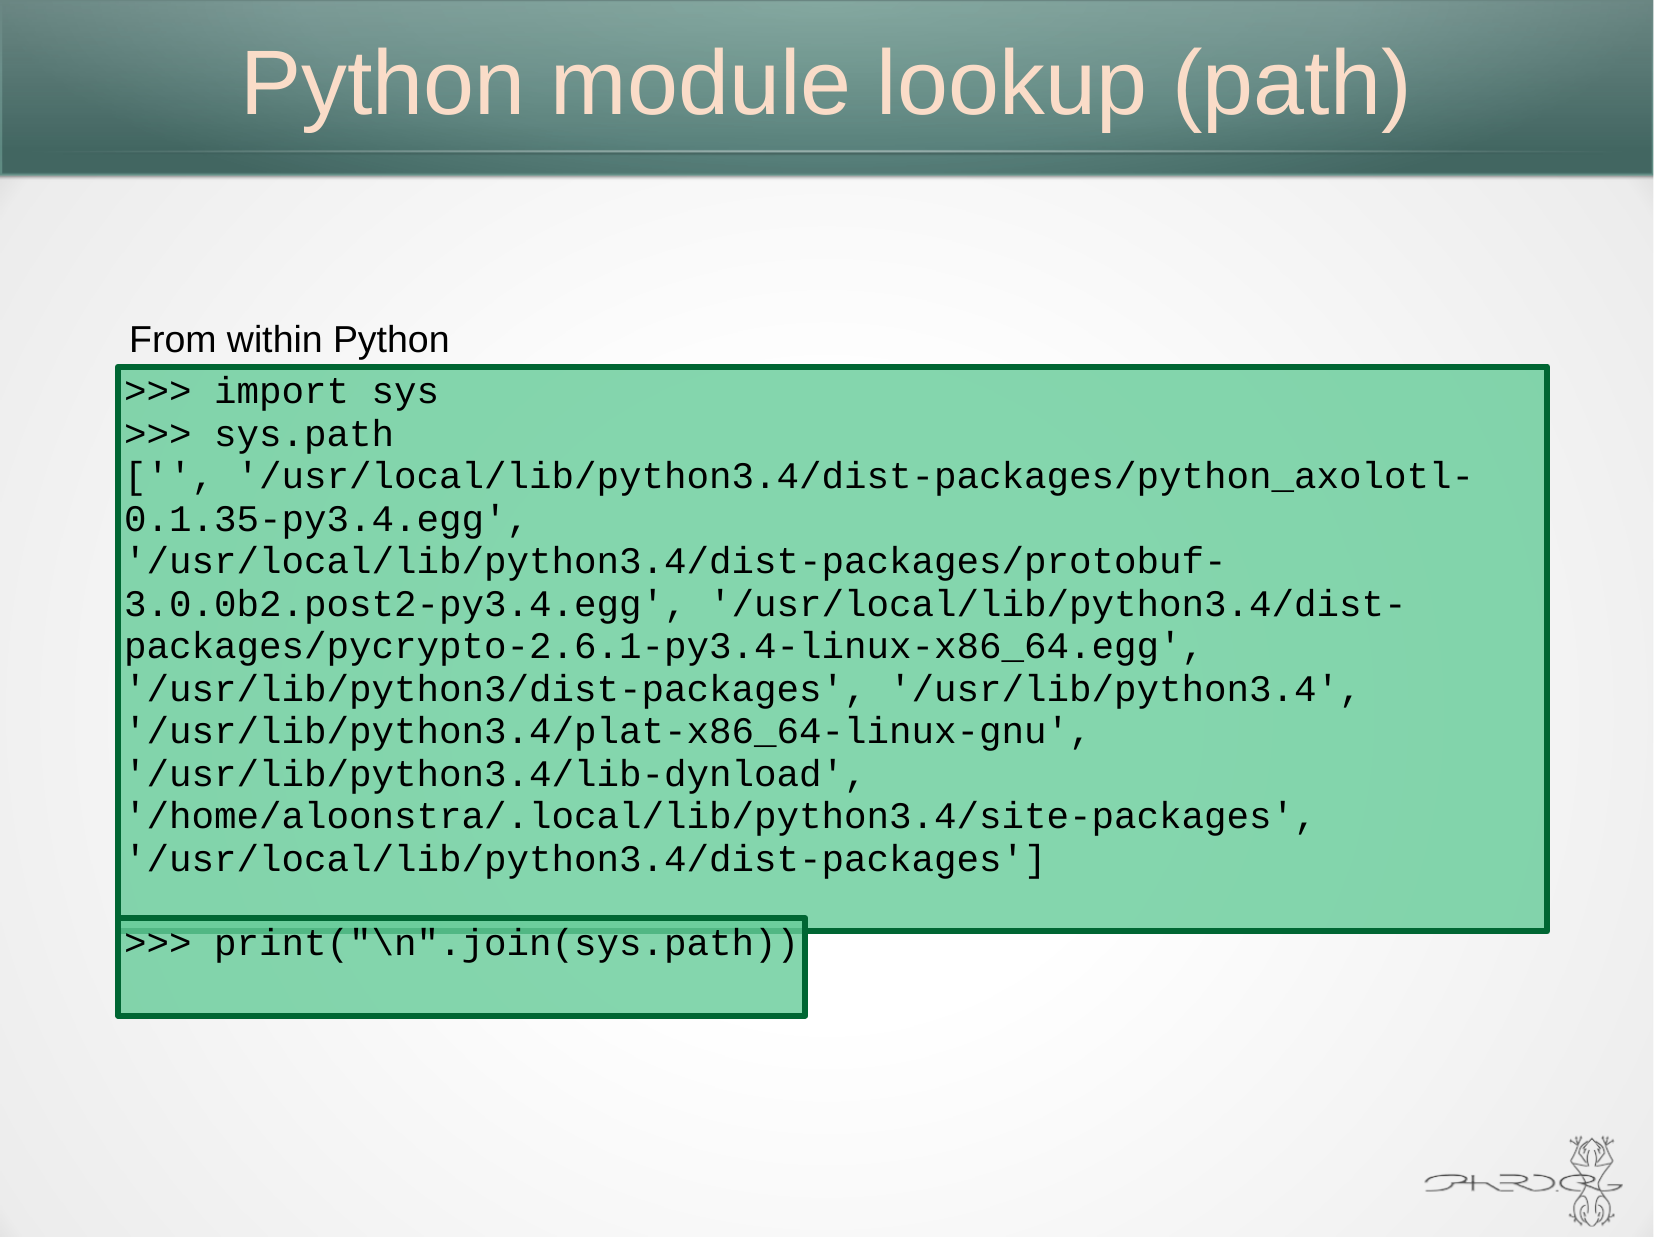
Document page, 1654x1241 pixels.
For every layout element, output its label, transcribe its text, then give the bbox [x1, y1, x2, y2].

title Python module lookup (path) [82, 11, 1571, 154]
text_box From within Python [129, 318, 479, 361]
picture [0, 0, 1654, 1237]
text_box >>> import sys >>> sys.path ['', '/usr/local/lib/python3.4/dist-packages/python_axolotl-0.1.35-py3.4.egg', '/usr/local/lib/python3.4/dist-packages/protobuf-3.0.0b2.post2-py3.4.egg', '/usr/local/lib/python3.4/dist-packages/pycrypto-2.6.1-py3.4-linux-x86_64.egg', '/usr/lib/python3/dist-packages', '/usr/lib/python3.4', '/usr/lib/python3.4/plat-x86_64-linux-gnu', '/usr/lib/python3.4/lib-dynload', '/home/aloonstra/.local/lib/python3.4/site-packages', '/usr/local/lib/python3.4/dist-packages'] [118, 366, 1548, 892]
text_box >>> print("\n".join(sys.path)) [118, 918, 806, 1016]
